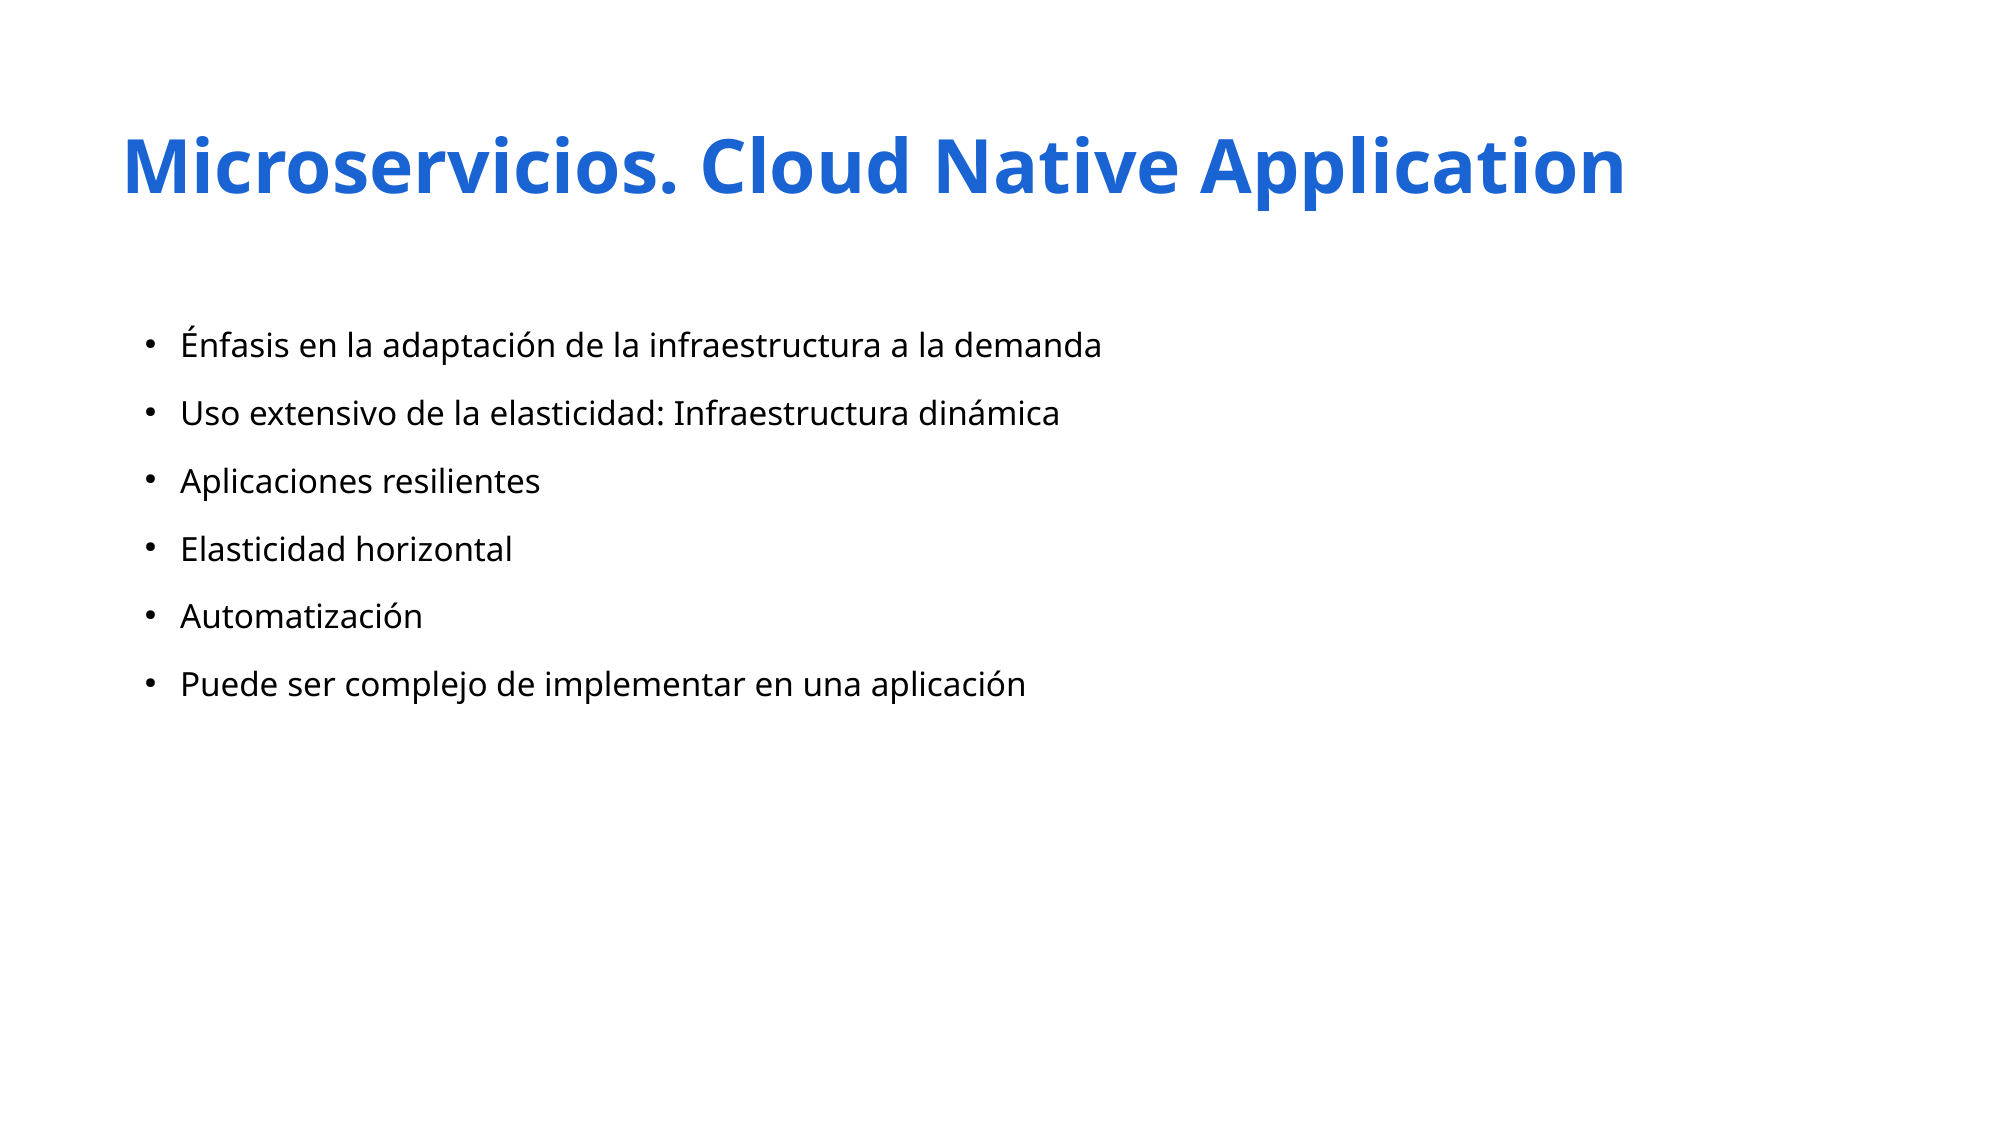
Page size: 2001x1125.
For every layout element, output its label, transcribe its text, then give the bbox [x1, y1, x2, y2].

text_box Énfasis en la adaptación de la infraestructura a la demanda Uso extensivo de la elasticidad: Infraestructura dinámica Aplicaciones resilientes Elasticidad horizontal Automatización Puede ser complejo de implementar en una aplicación [129, 292, 1843, 654]
text_box Microservicios. Cloud Native Application [106, 106, 1878, 293]
